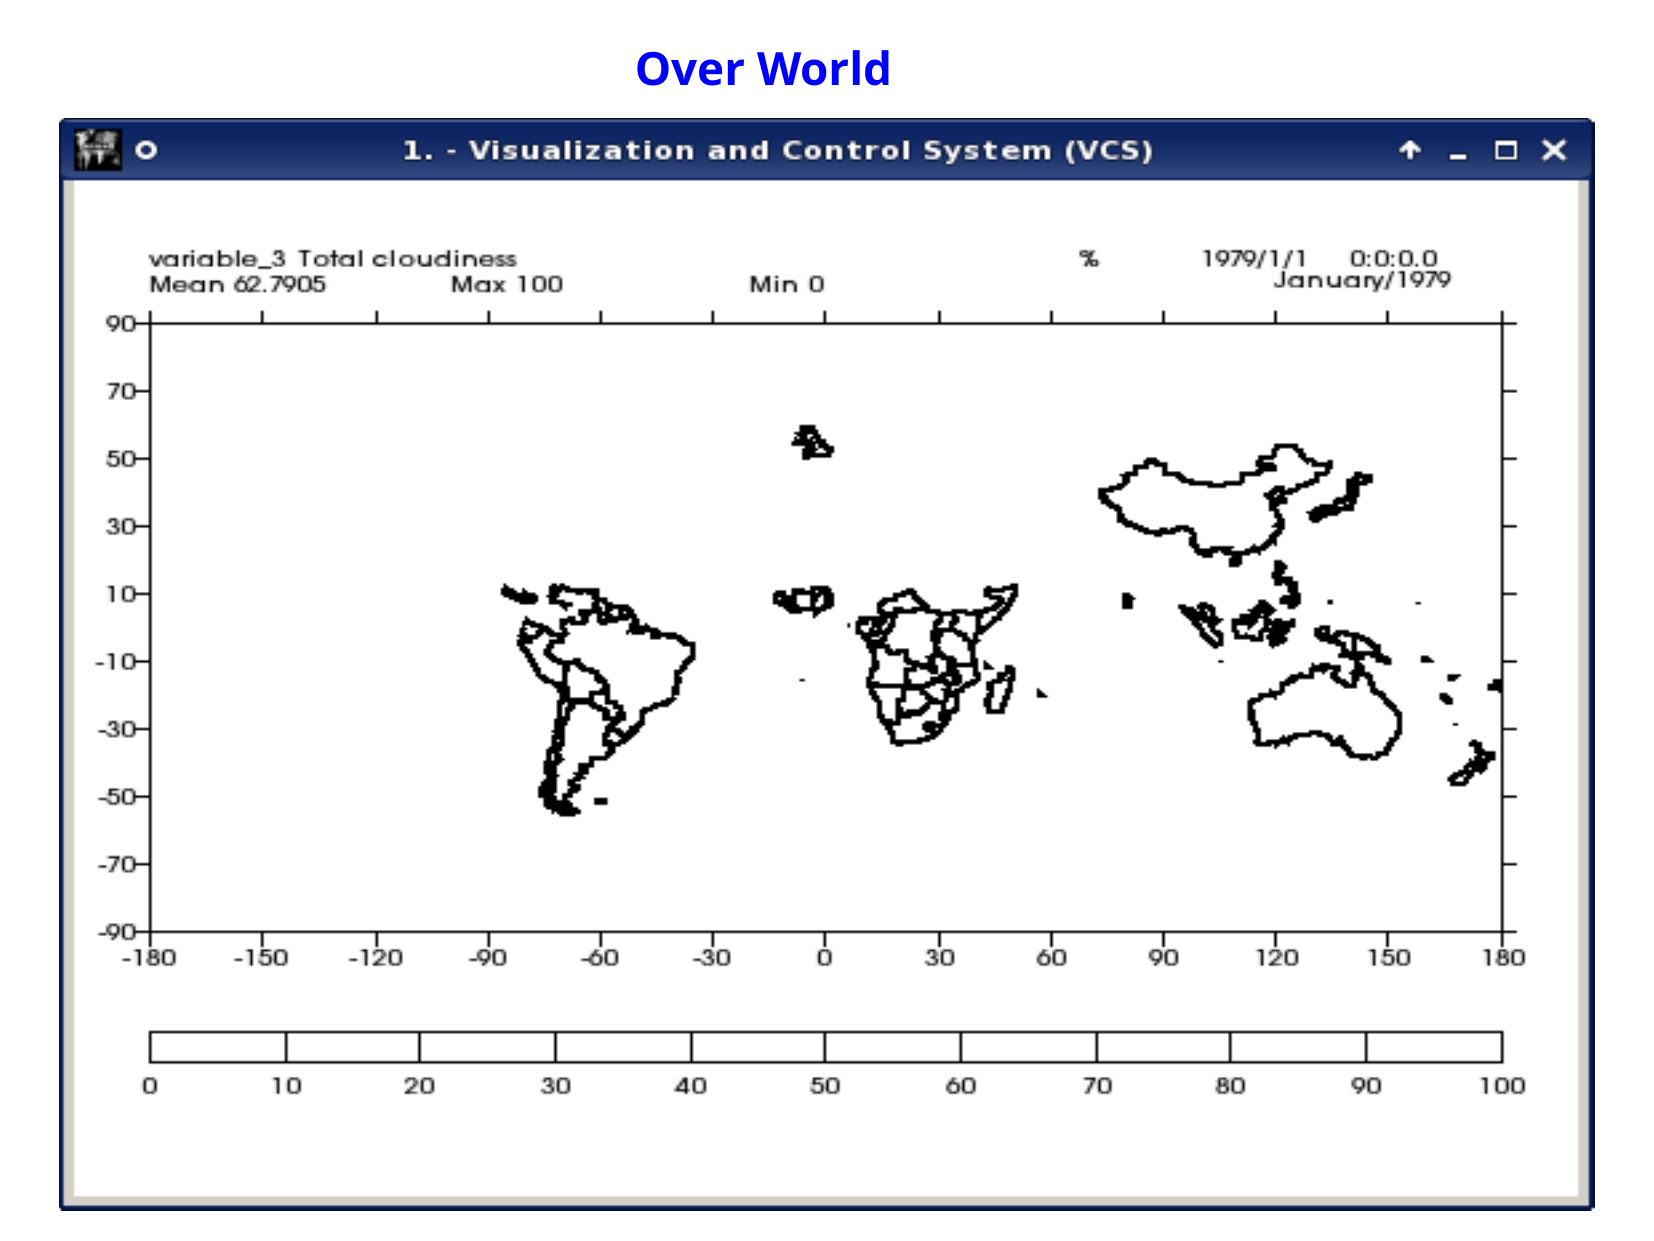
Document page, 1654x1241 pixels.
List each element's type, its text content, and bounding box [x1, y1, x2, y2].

picture [59, 118, 1595, 1211]
text_box Over World [324, 29, 1093, 119]
